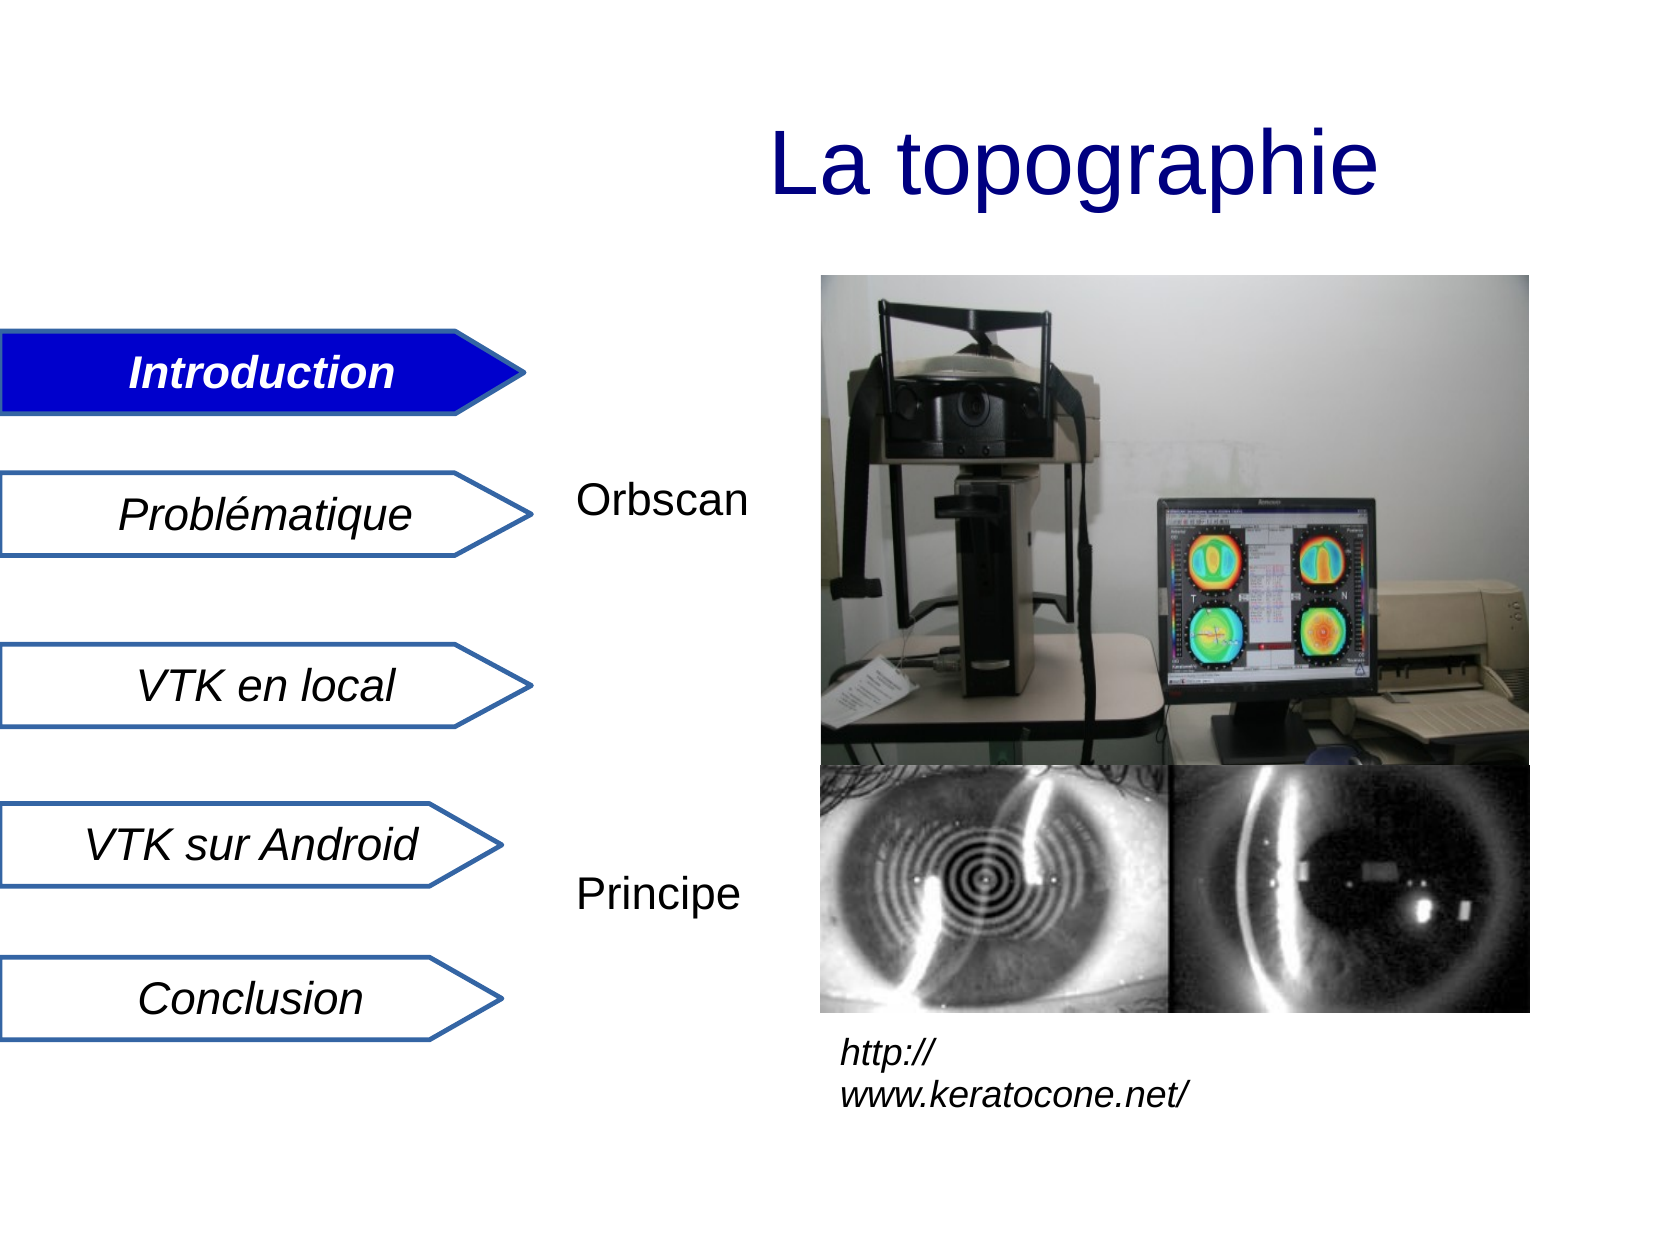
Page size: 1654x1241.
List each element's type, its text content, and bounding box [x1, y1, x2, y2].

text_box Introduction [0, 331, 525, 414]
title La topographie [555, 59, 1595, 267]
text_box Problématique [0, 472, 532, 556]
text_box http://www.keratocone.net/ [825, 1023, 1297, 1081]
picture [820, 275, 1530, 1013]
text_box Conclusion [0, 957, 502, 1040]
text_box VTK sur Android [0, 803, 502, 887]
text_box VTK en local [0, 644, 532, 727]
text_box Orbscan [561, 466, 764, 533]
text_box Principe [561, 861, 892, 928]
